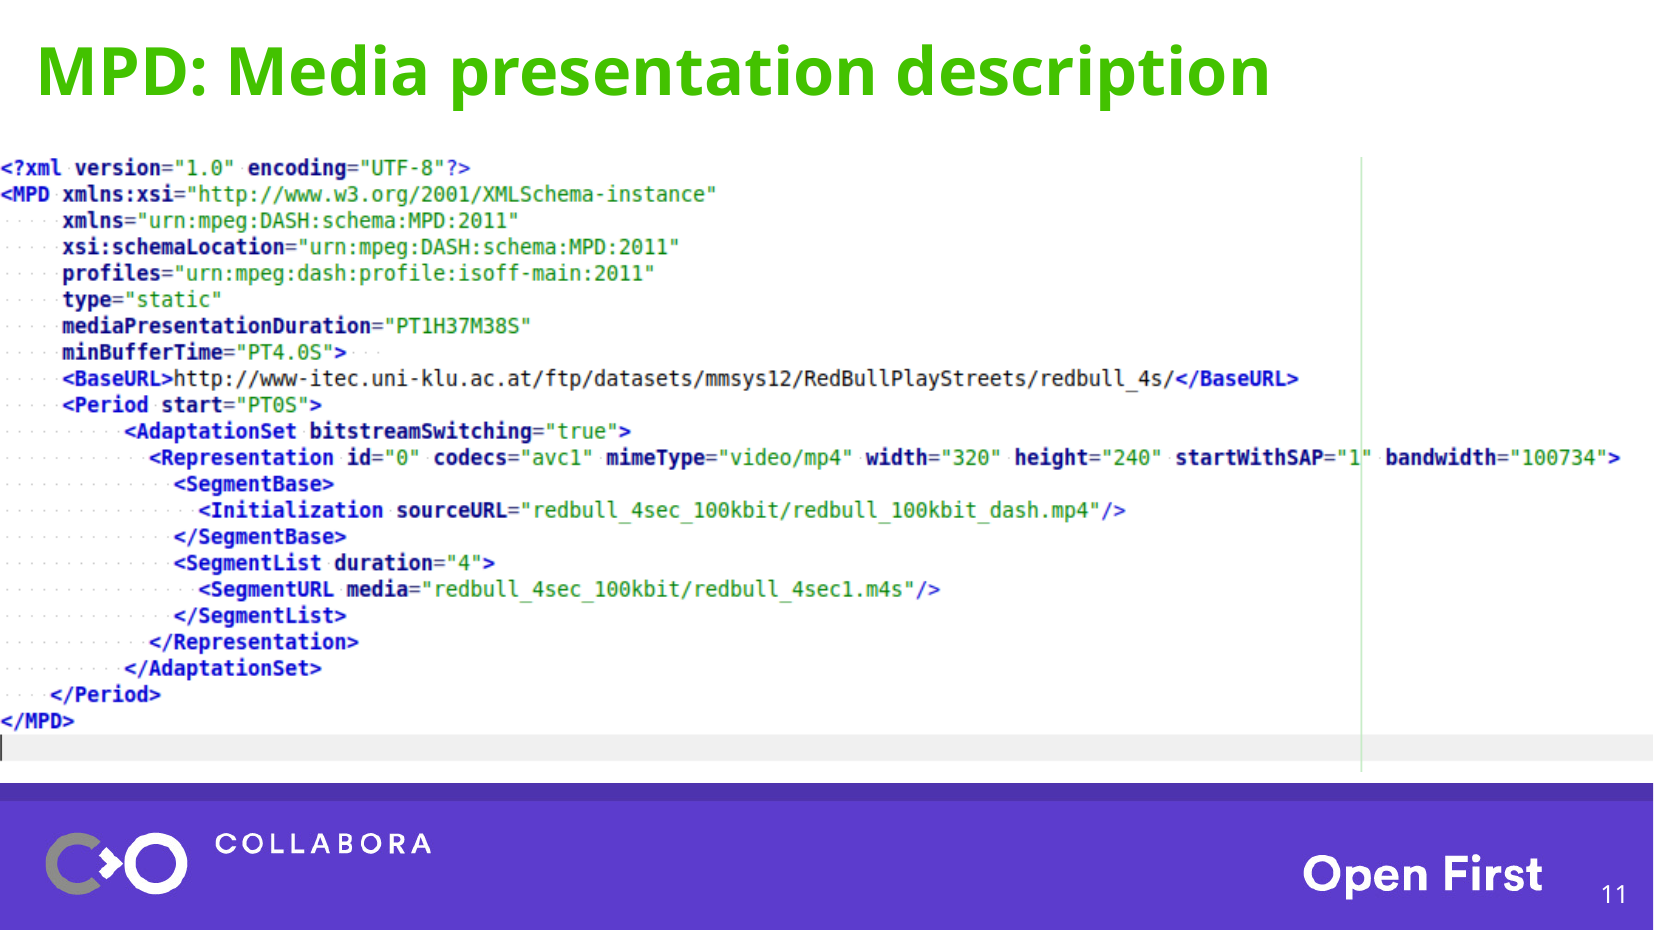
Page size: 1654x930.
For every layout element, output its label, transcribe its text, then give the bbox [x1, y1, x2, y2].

title MPD: Media presentation description [35, 28, 1608, 127]
picture [0, 0, 1654, 930]
